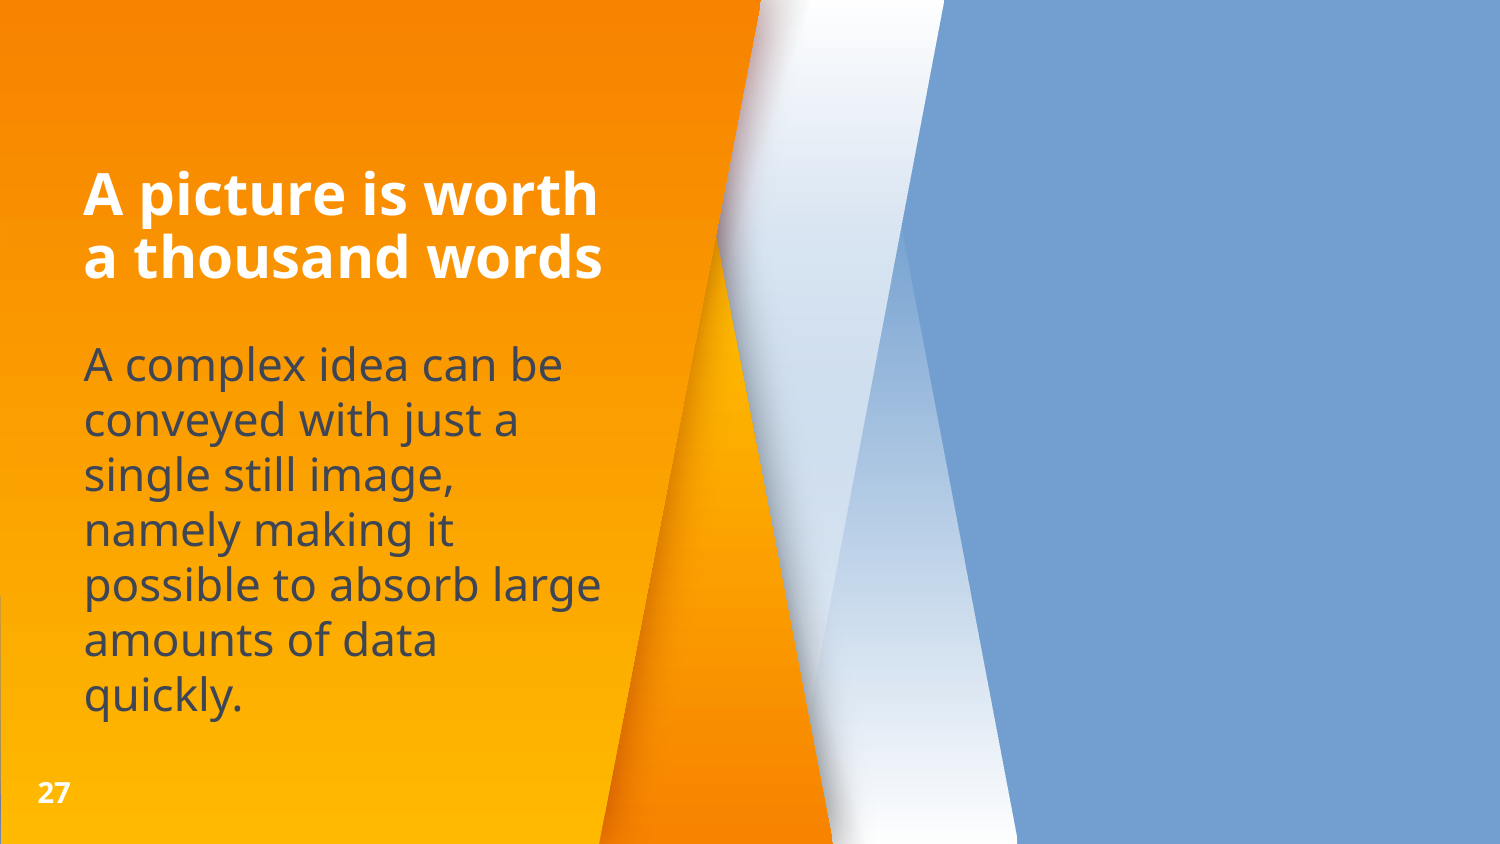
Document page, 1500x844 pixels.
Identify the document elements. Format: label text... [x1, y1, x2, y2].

text_box A picture is worth a thousand words [83, 167, 606, 291]
text_box A complex idea can be conveyed with just a single still image, namely making it possible to absorb large amounts of data quickly. [83, 336, 606, 676]
text_box <número> [37, 773, 98, 816]
